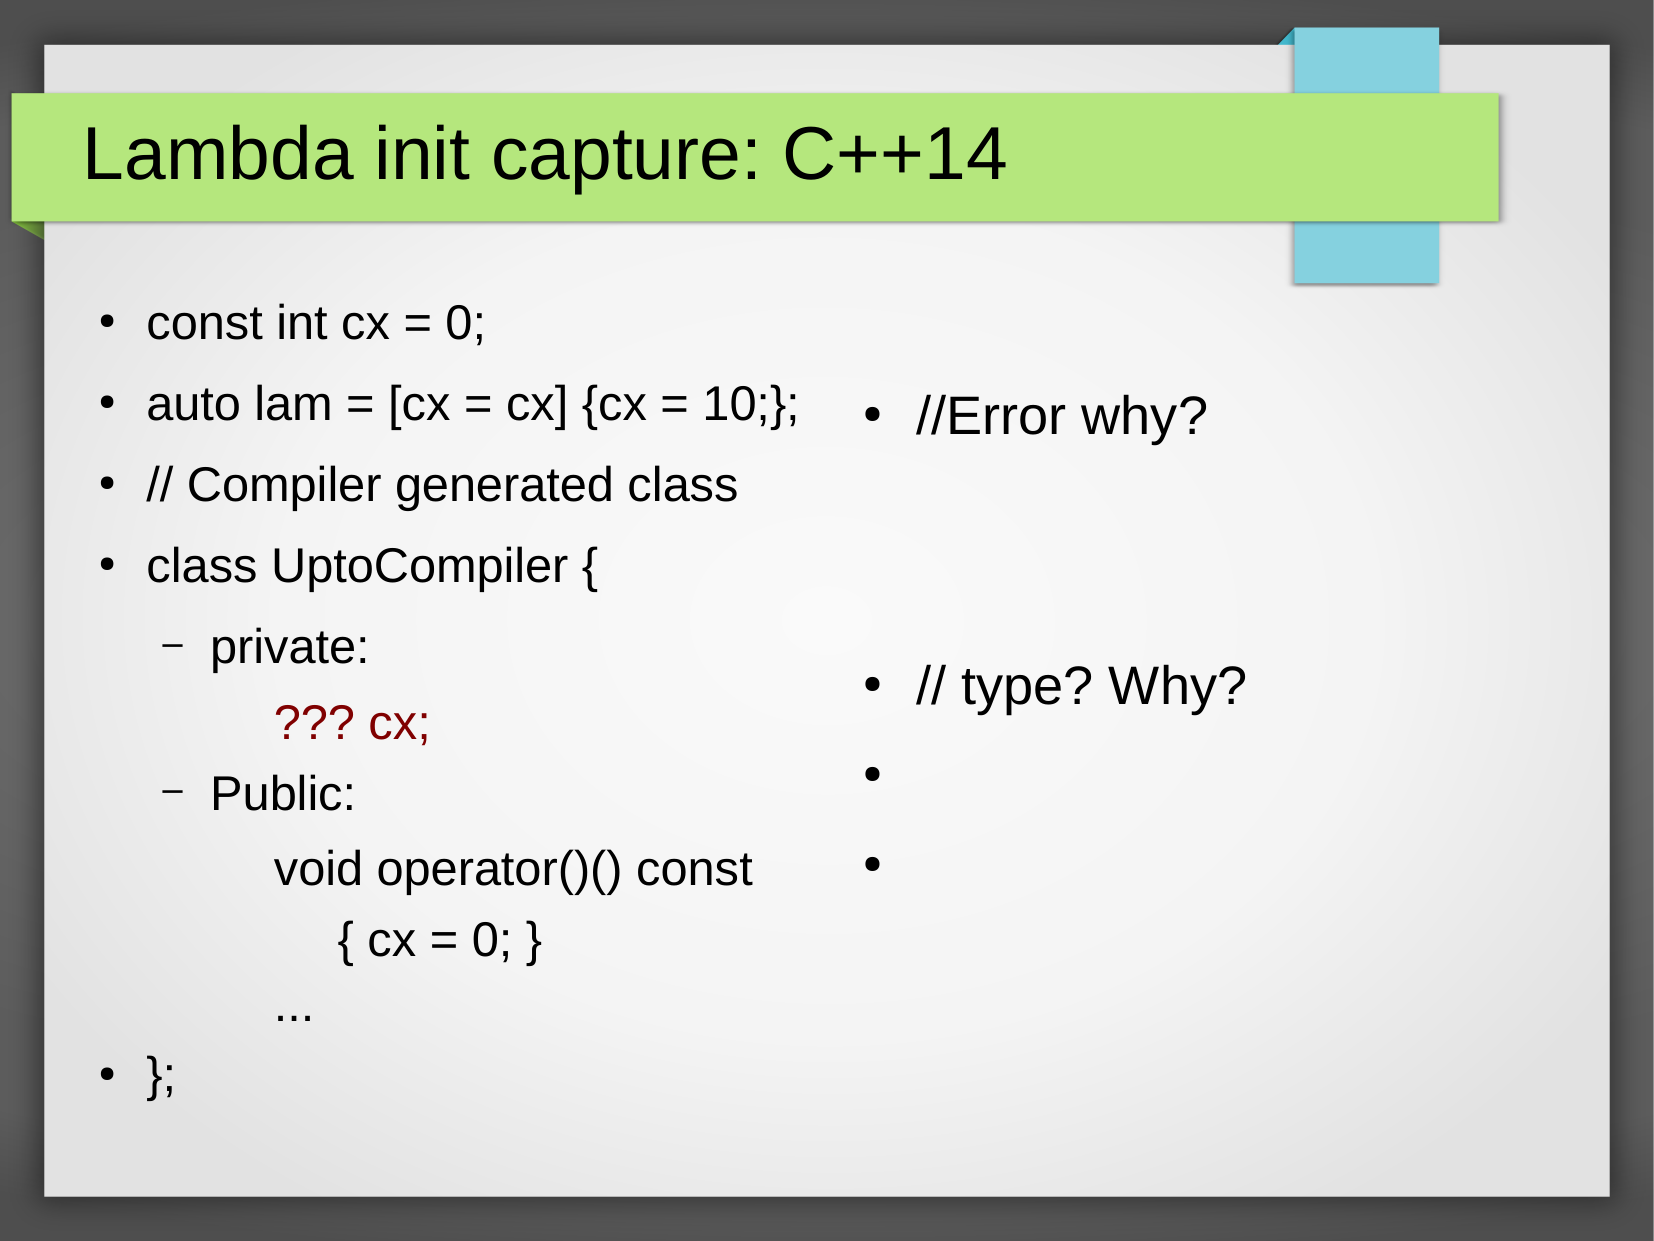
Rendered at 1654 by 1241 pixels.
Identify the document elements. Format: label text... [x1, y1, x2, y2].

list const int cx = 0; auto lam = [cx = cx] {cx = 10;}; // Compiler generated class class UptoCompiler { private: ??? cx; Public: void operator()() const { cx = 0; } ... }; [82, 295, 809, 1130]
title Lambda init capture: C++14 [82, 94, 1264, 213]
picture [0, 0, 1654, 1241]
list //Error why? // type? Why? [845, 295, 1572, 1130]
